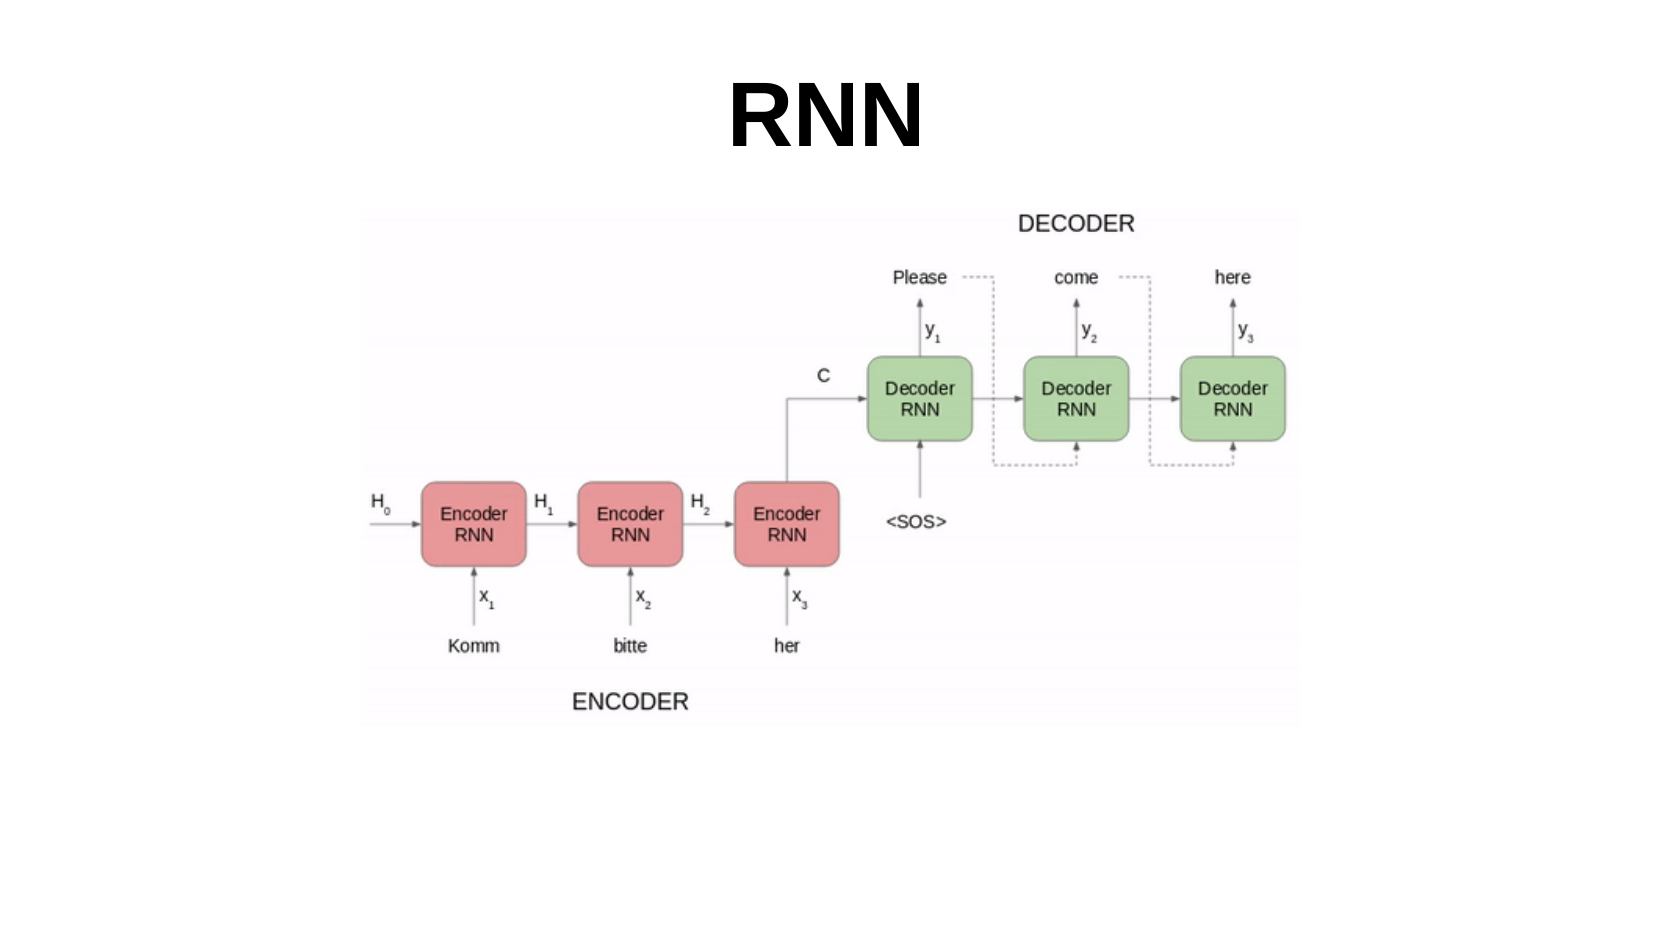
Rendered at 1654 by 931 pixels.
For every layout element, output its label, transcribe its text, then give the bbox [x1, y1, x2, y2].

title RNN [82, 37, 1571, 193]
picture [361, 207, 1300, 727]
